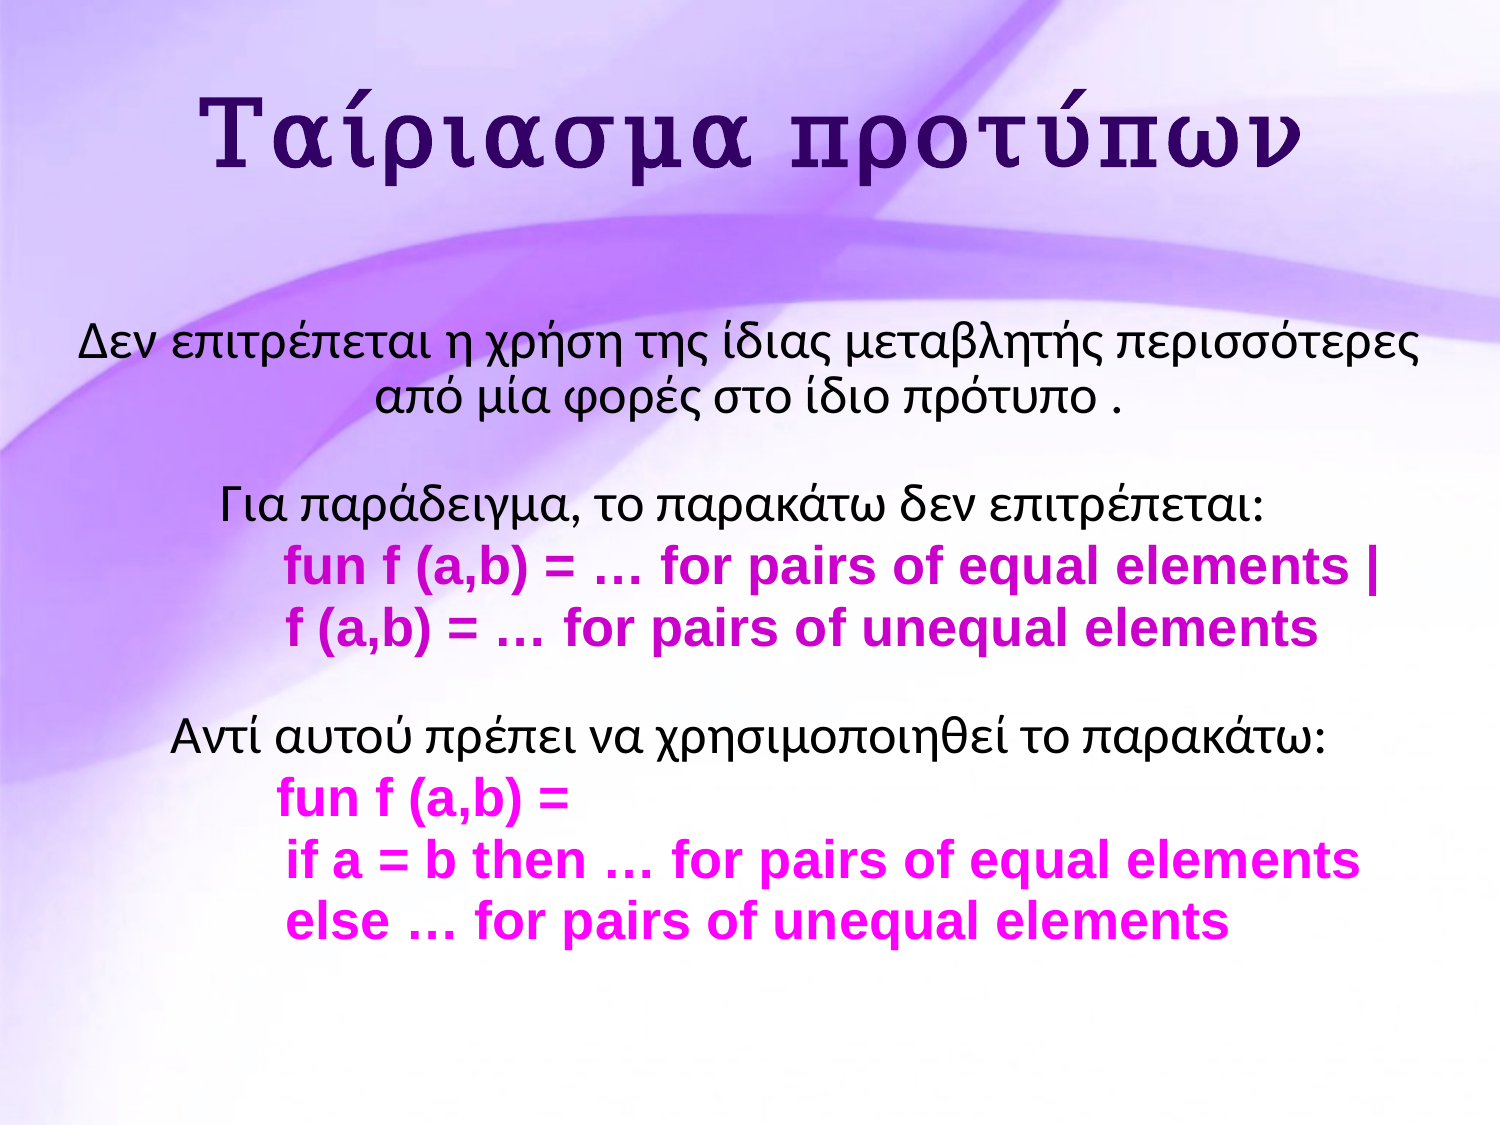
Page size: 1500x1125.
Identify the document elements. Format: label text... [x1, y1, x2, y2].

title Ταίριασμα προτύπων [75, 0, 1425, 263]
subtitle Δεν επιτρέπεται η χρήση της ίδιας μεταβλητής περισσότερες από μία φορές στο ίδιο πρότυπο . Για παράδειγμα, το παρακάτω δεν επιτρέπεται: fun f (a,b) = … for pairs of equal elements | f (a,b) = … for pairs of unequal elements Αντί αυτού πρέπει να χρησιμοποιηθεί το παρακάτω: fun f (a,b) = if a = b then … for pairs of equal elements else … for pairs of unequal elements [75, 263, 1425, 1006]
picture [0, 0, 1500, 1125]
